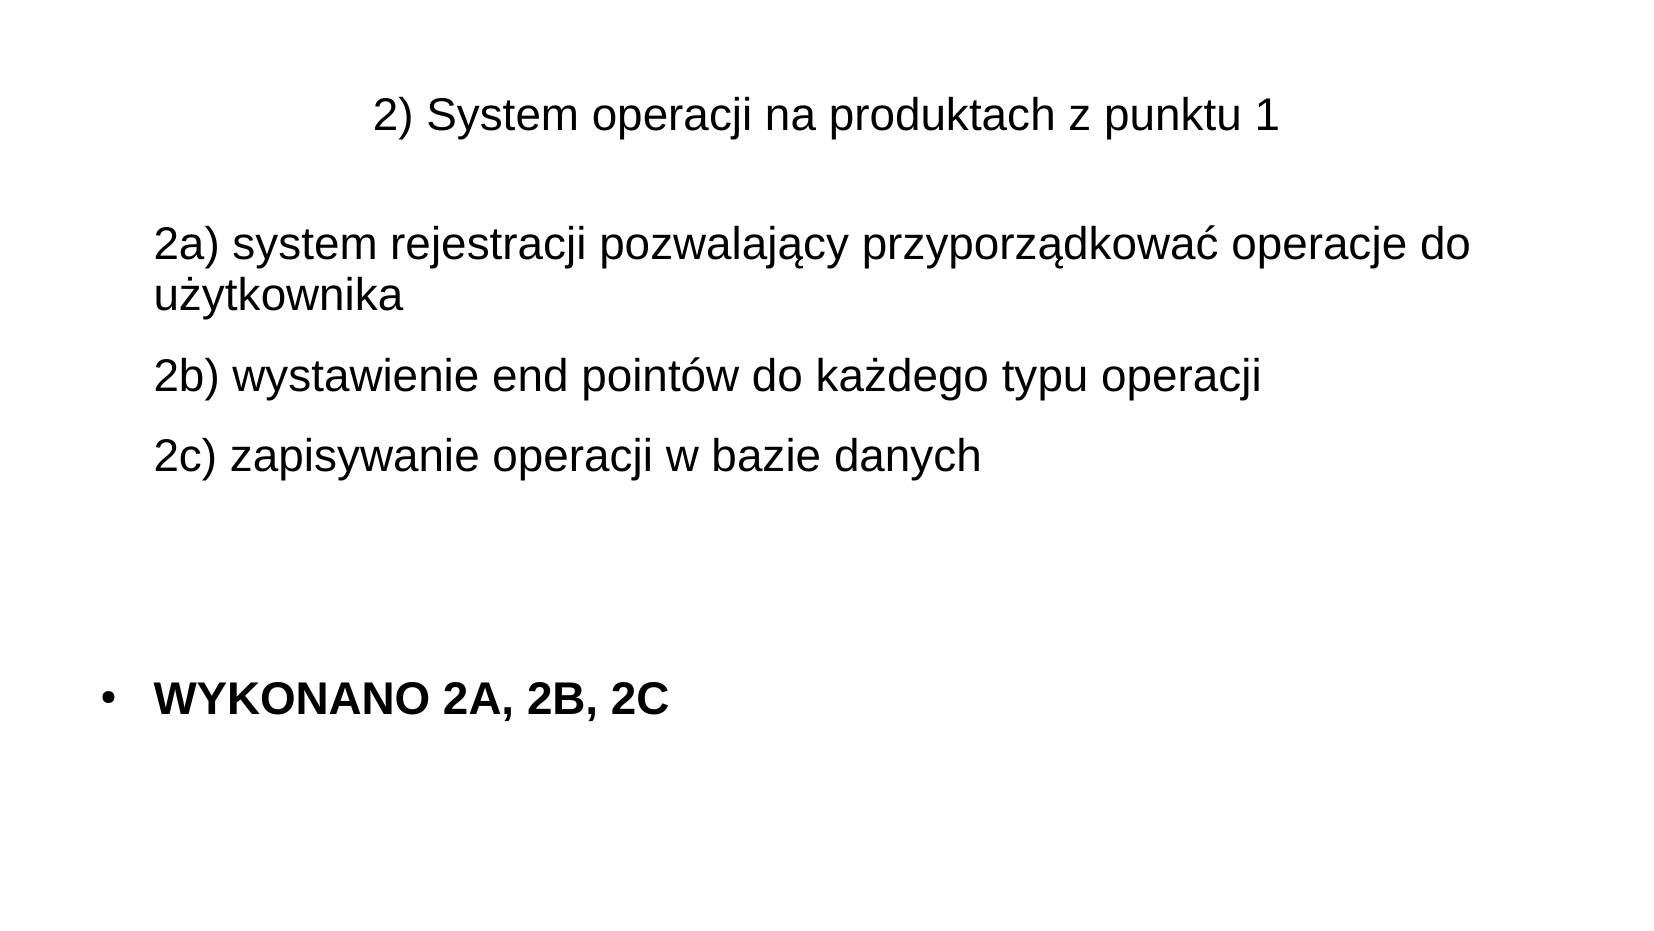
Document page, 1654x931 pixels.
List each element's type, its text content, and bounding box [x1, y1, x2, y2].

list 2a) system rejestracji pozwalający przyporządkować operacje do użytkownika 2b) wystawienie end pointów do każdego typu operacji 2c) zapisywanie operacji w bazie danych WYKONANO 2A, 2B, 2C [82, 217, 1571, 758]
title 2) System operacji na produktach z punktu 1 [82, 37, 1571, 193]
